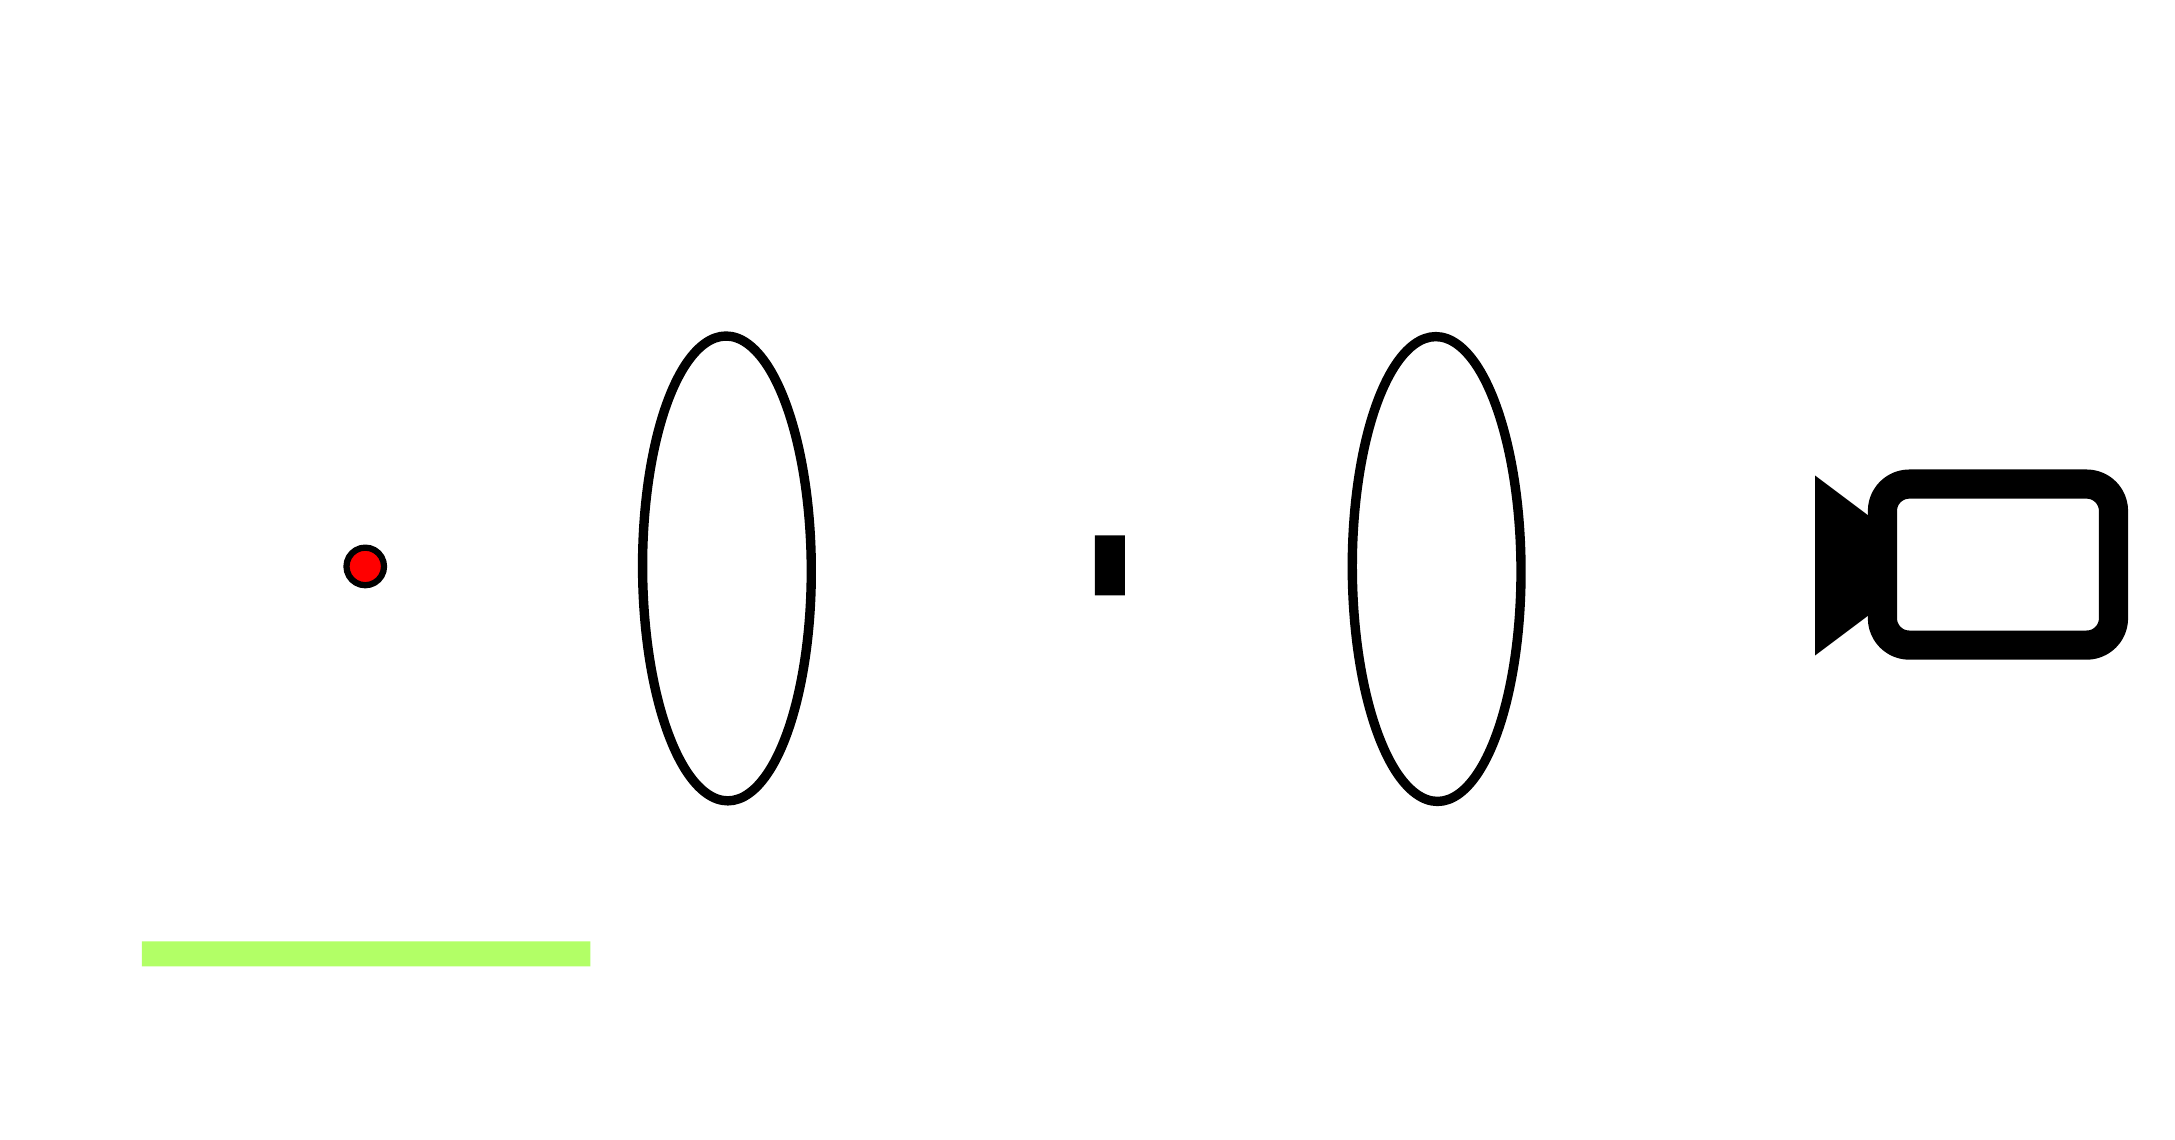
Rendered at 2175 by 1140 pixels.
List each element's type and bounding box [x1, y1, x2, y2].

text_box [1882, 484, 2114, 646]
text_box [1094, 535, 1125, 596]
text_box [1815, 475, 1876, 656]
text_box [346, 547, 385, 586]
text_box [1352, 336, 1522, 802]
text_box [642, 336, 812, 801]
